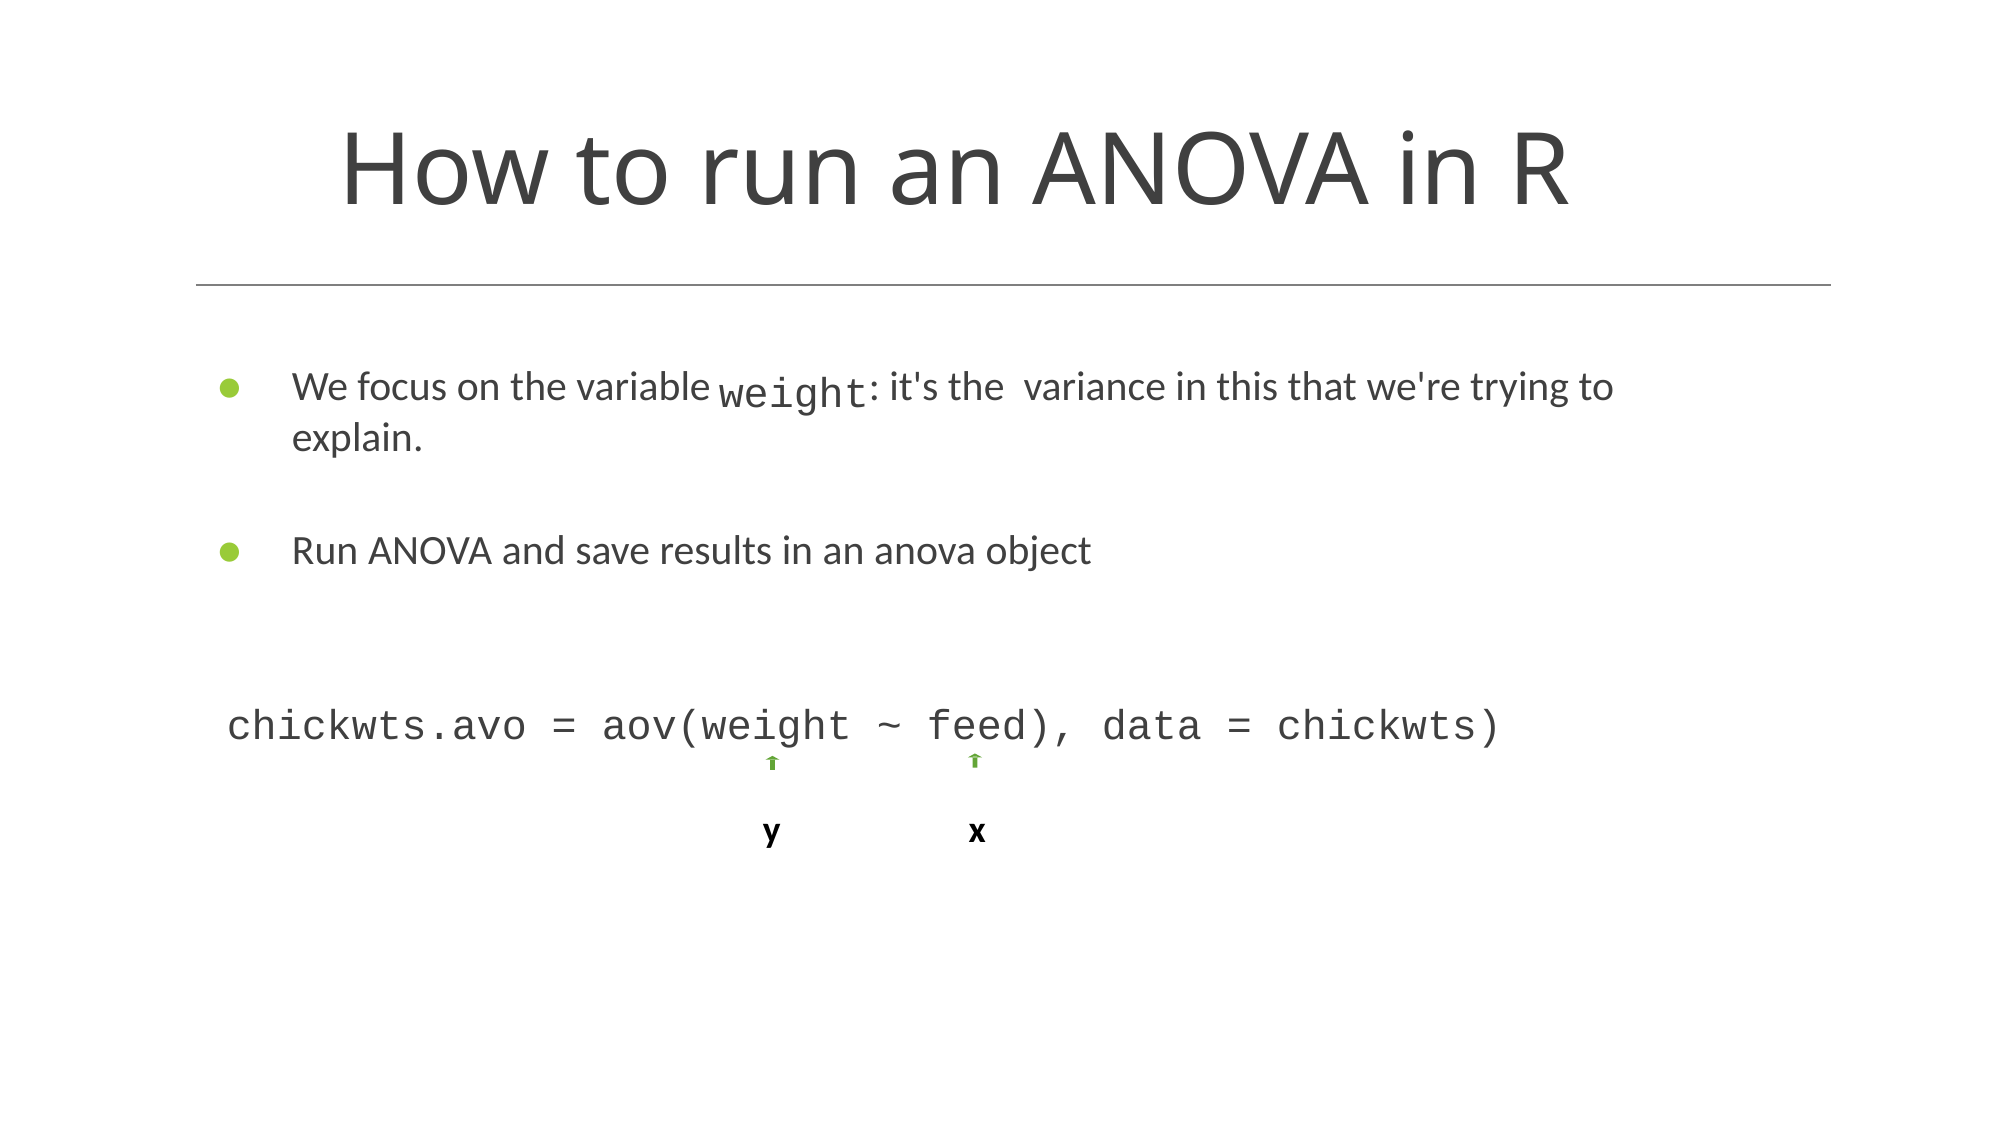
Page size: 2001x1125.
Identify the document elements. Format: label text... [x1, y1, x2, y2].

text_box ● [216, 369, 259, 418]
text_box explain. [291, 420, 457, 469]
text_box x [968, 814, 1006, 858]
text_box weight [718, 373, 869, 421]
text_box Run ANOVA and save results in an anova object [291, 533, 1288, 582]
text_box We focus on the variable [291, 369, 823, 418]
text_box chickwts.avo = aov(weight ~ feed), data = chickwts) [226, 704, 1502, 752]
text_box : it's the variance in this that we're trying to [868, 369, 1798, 418]
text_box ● [216, 533, 259, 582]
text_box y [762, 814, 801, 858]
text_box How to run an ANOVA in R [339, 97, 1661, 215]
text_box [0, 0, 1126, 1125]
